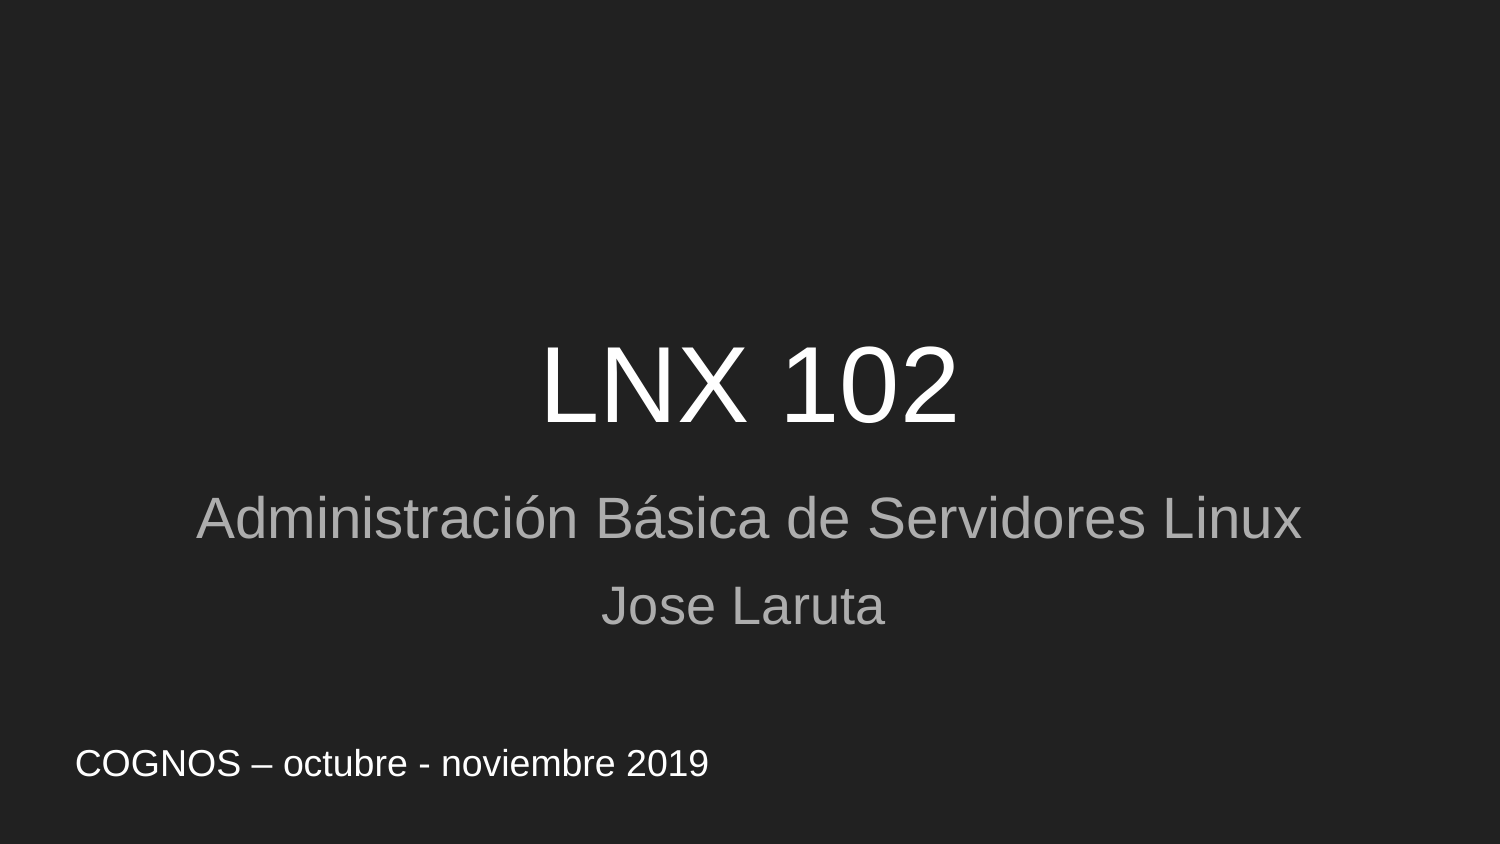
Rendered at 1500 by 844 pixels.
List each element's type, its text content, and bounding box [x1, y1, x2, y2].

title LNX 102 [51, 122, 1449, 459]
text_box Jose Laruta [45, 555, 1443, 685]
subtitle Administración Básica de Servidores Linux [51, 464, 1449, 595]
text_box COGNOS – octubre - noviembre 2019 [60, 735, 1441, 792]
